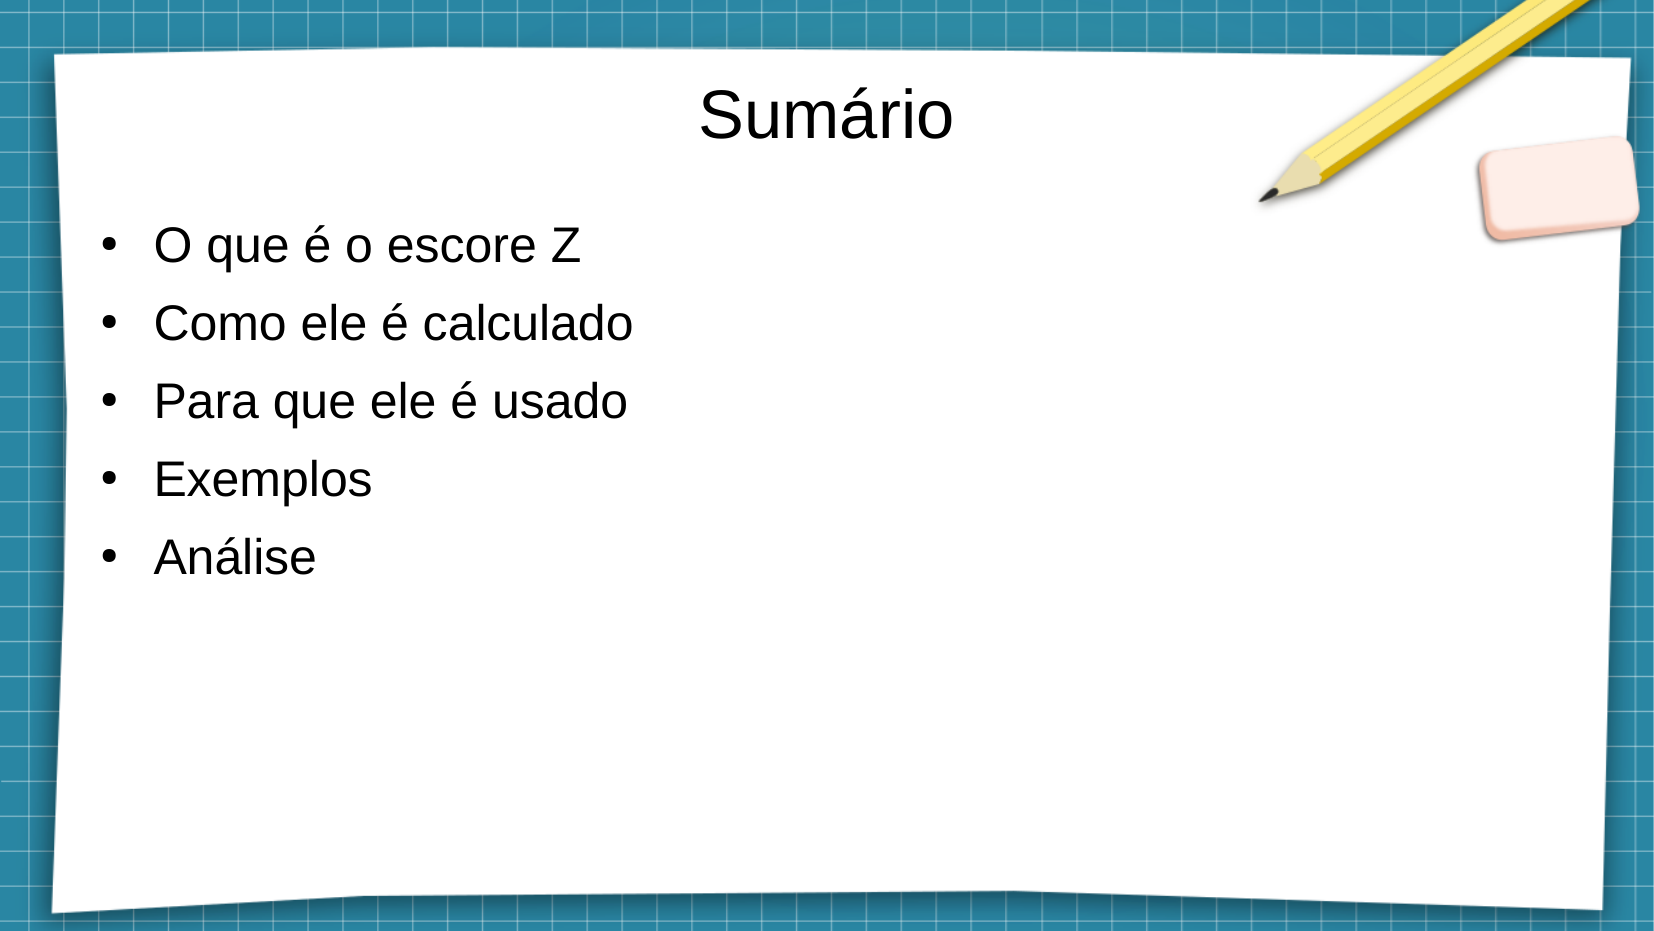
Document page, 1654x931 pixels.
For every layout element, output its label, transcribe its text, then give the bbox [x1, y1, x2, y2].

title Sumário [82, 37, 1571, 193]
list O que é o escore Z Como ele é calculado Para que ele é usado Exemplos Análise [82, 217, 1571, 758]
picture [0, 0, 1654, 931]
